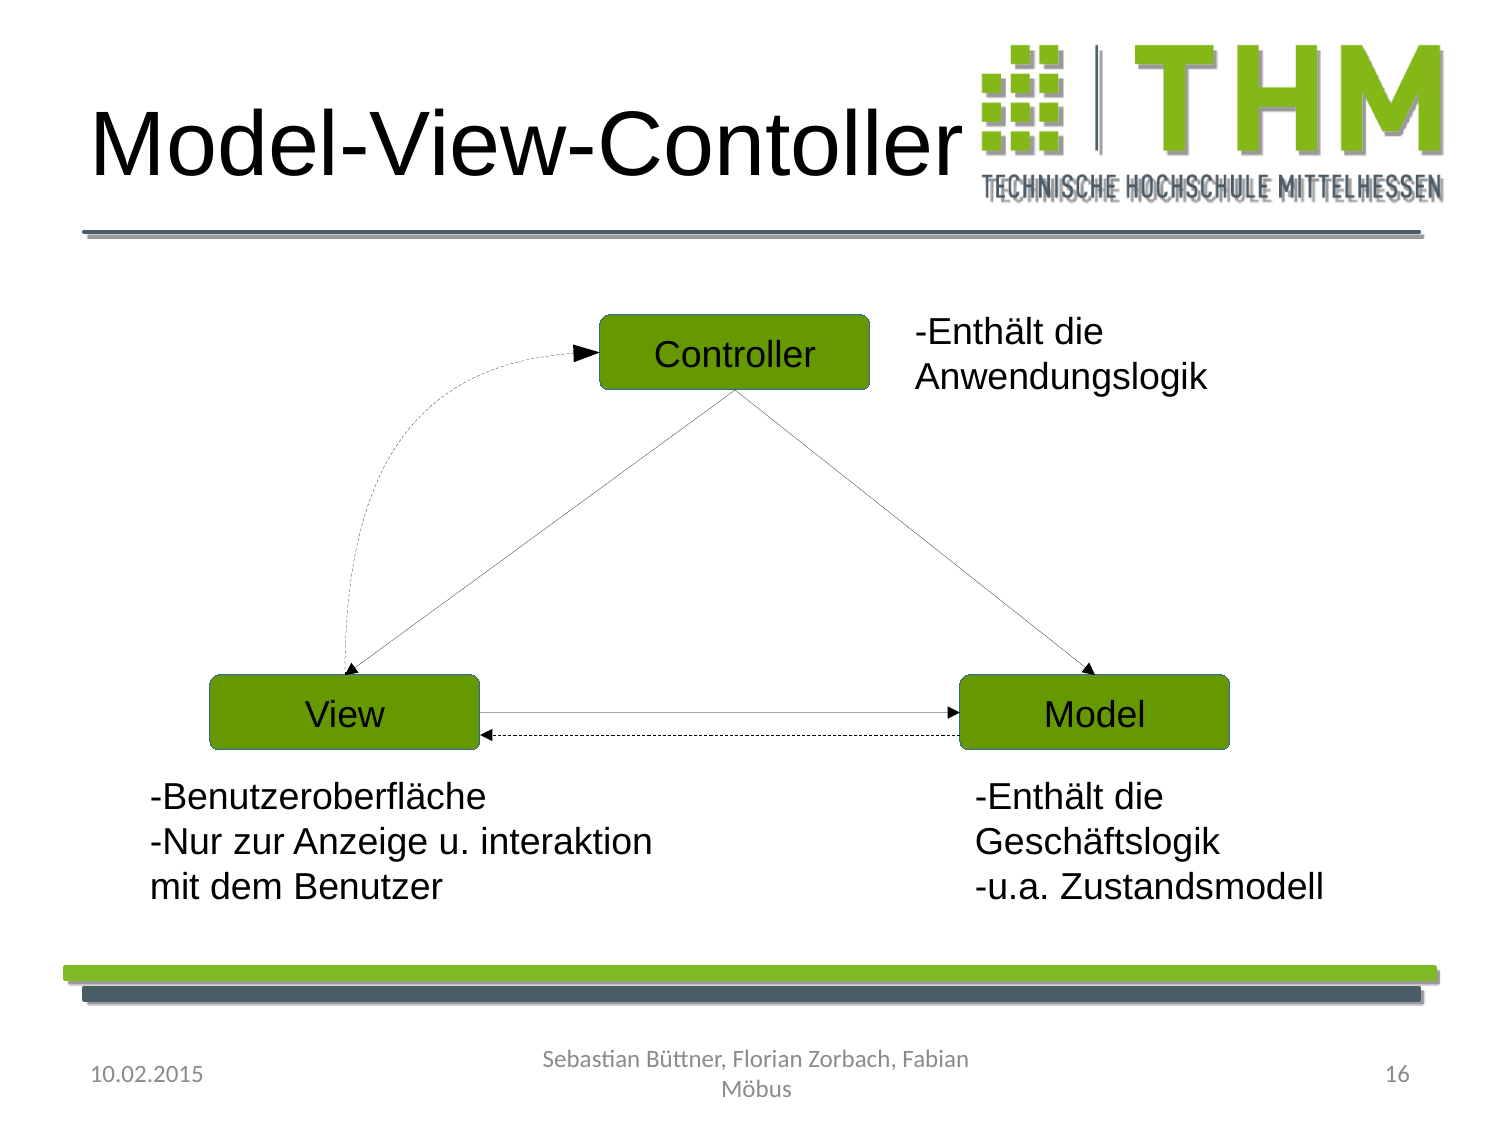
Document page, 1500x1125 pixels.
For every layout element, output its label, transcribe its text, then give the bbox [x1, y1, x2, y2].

picture [974, 30, 1448, 208]
text_box View [209, 674, 480, 750]
text_box <number> [1074, 1042, 1425, 1103]
text_box Controller [599, 314, 870, 390]
text_box 10.02.2015 [74, 1042, 425, 1103]
text_box -Enthält die Geschäftslogik -u.a. Zustandsmodell [959, 764, 1425, 930]
text_box Model-View-Contoller [75, 45, 1425, 233]
text_box -Benutzeroberfläche -Nur zur Anzeige u. interaktion mit dem Benutzer [134, 765, 690, 954]
text_box Sebastian Büttner, Florian Zorbach, Fabian Möbus [490, 1042, 1023, 1103]
text_box Model [959, 674, 1230, 750]
text_box -Enthält die Anwendungslogik [899, 299, 1365, 465]
